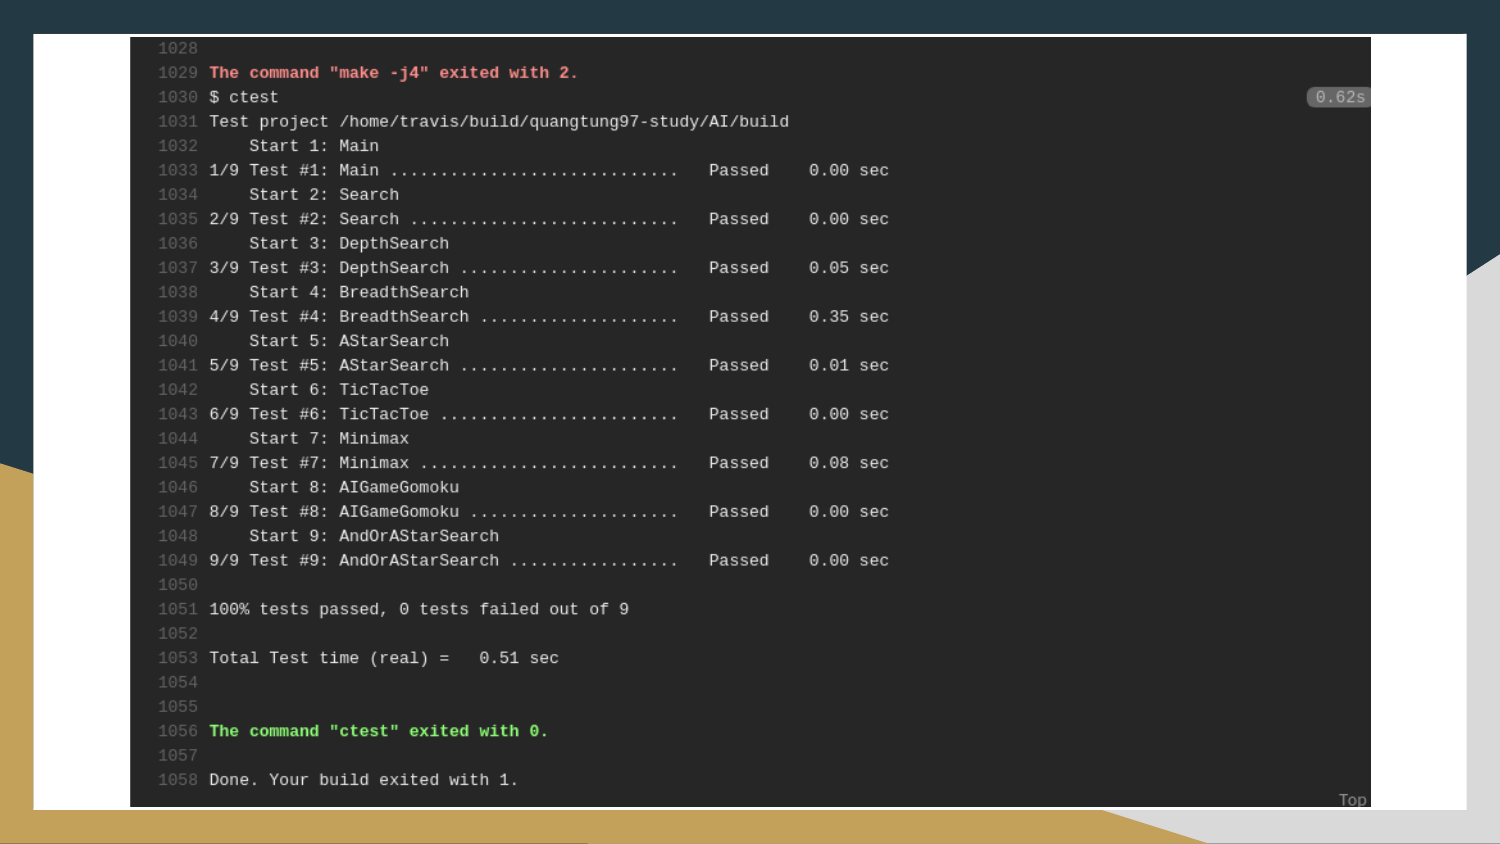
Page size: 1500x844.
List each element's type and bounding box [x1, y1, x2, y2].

picture [129, 37, 1371, 807]
